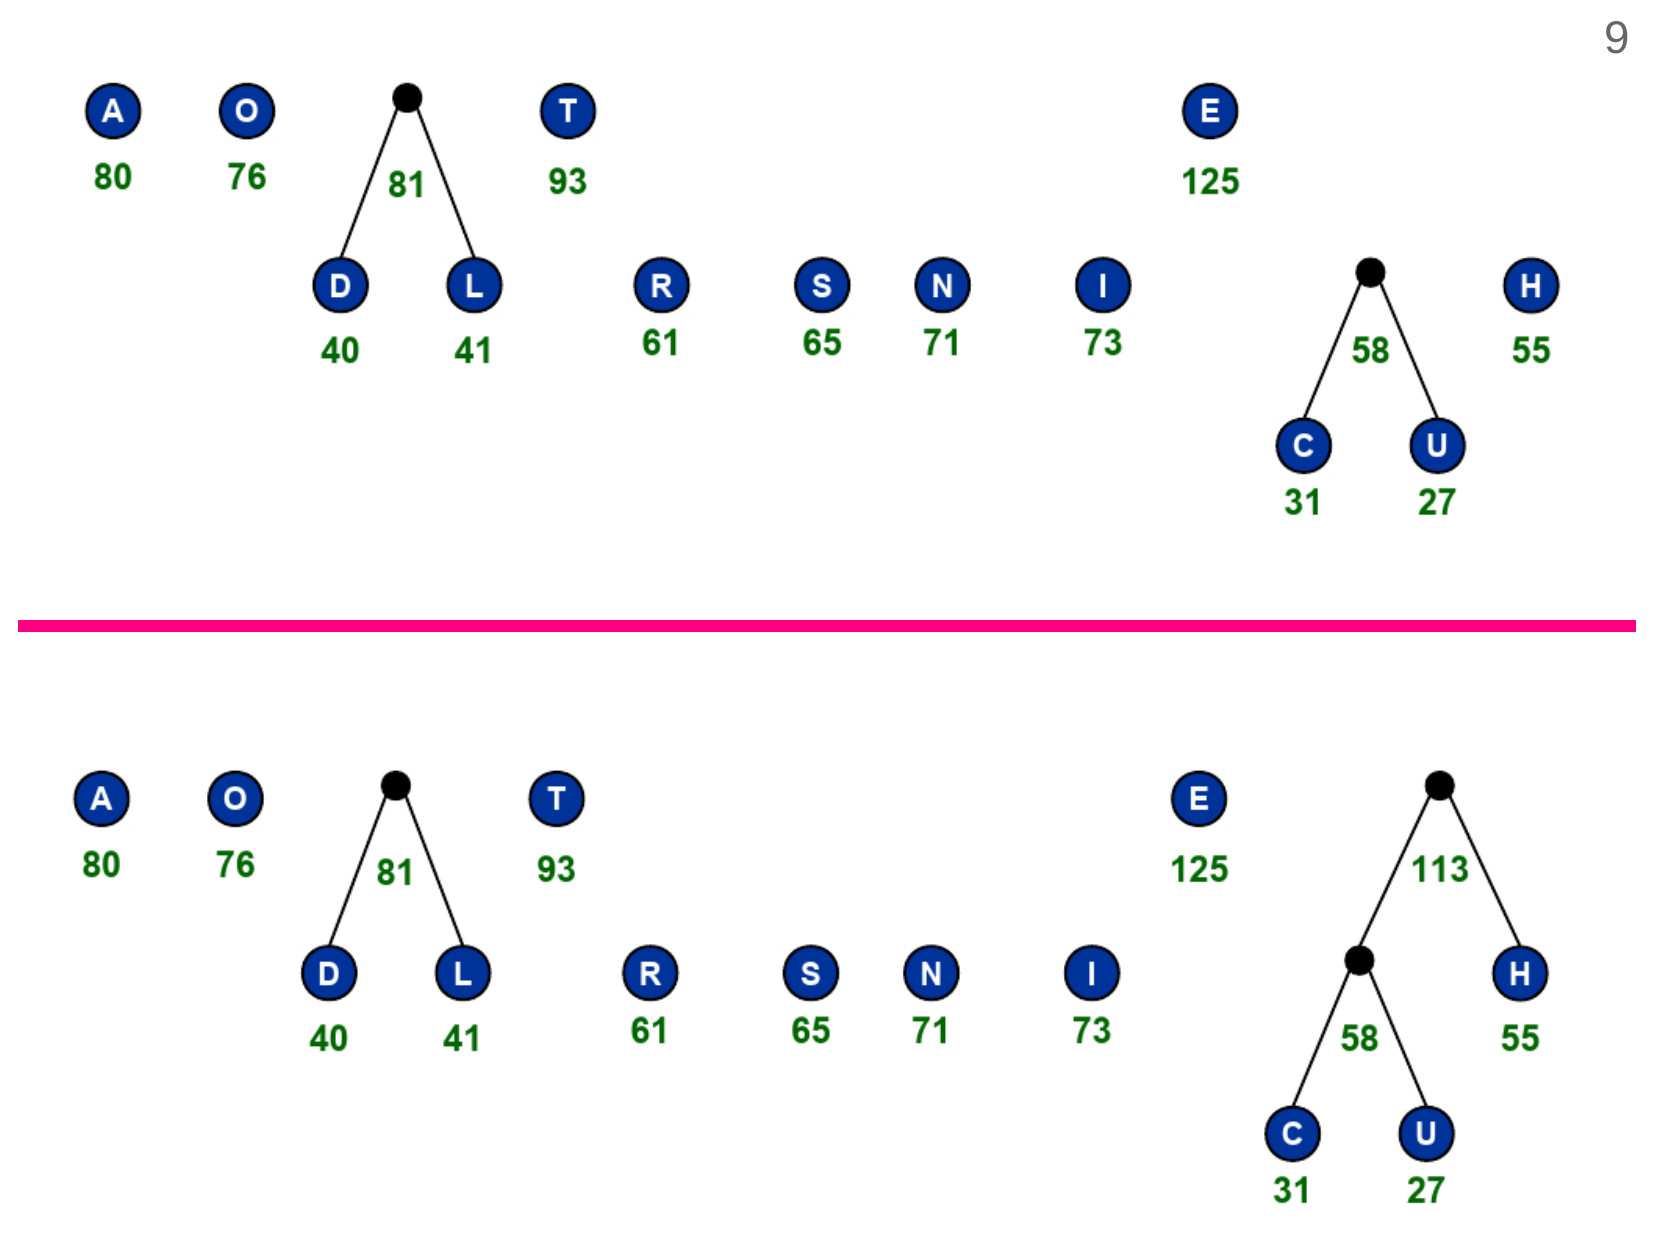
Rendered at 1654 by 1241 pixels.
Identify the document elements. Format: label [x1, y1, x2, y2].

picture [70, 760, 1554, 1211]
picture [80, 66, 1565, 526]
